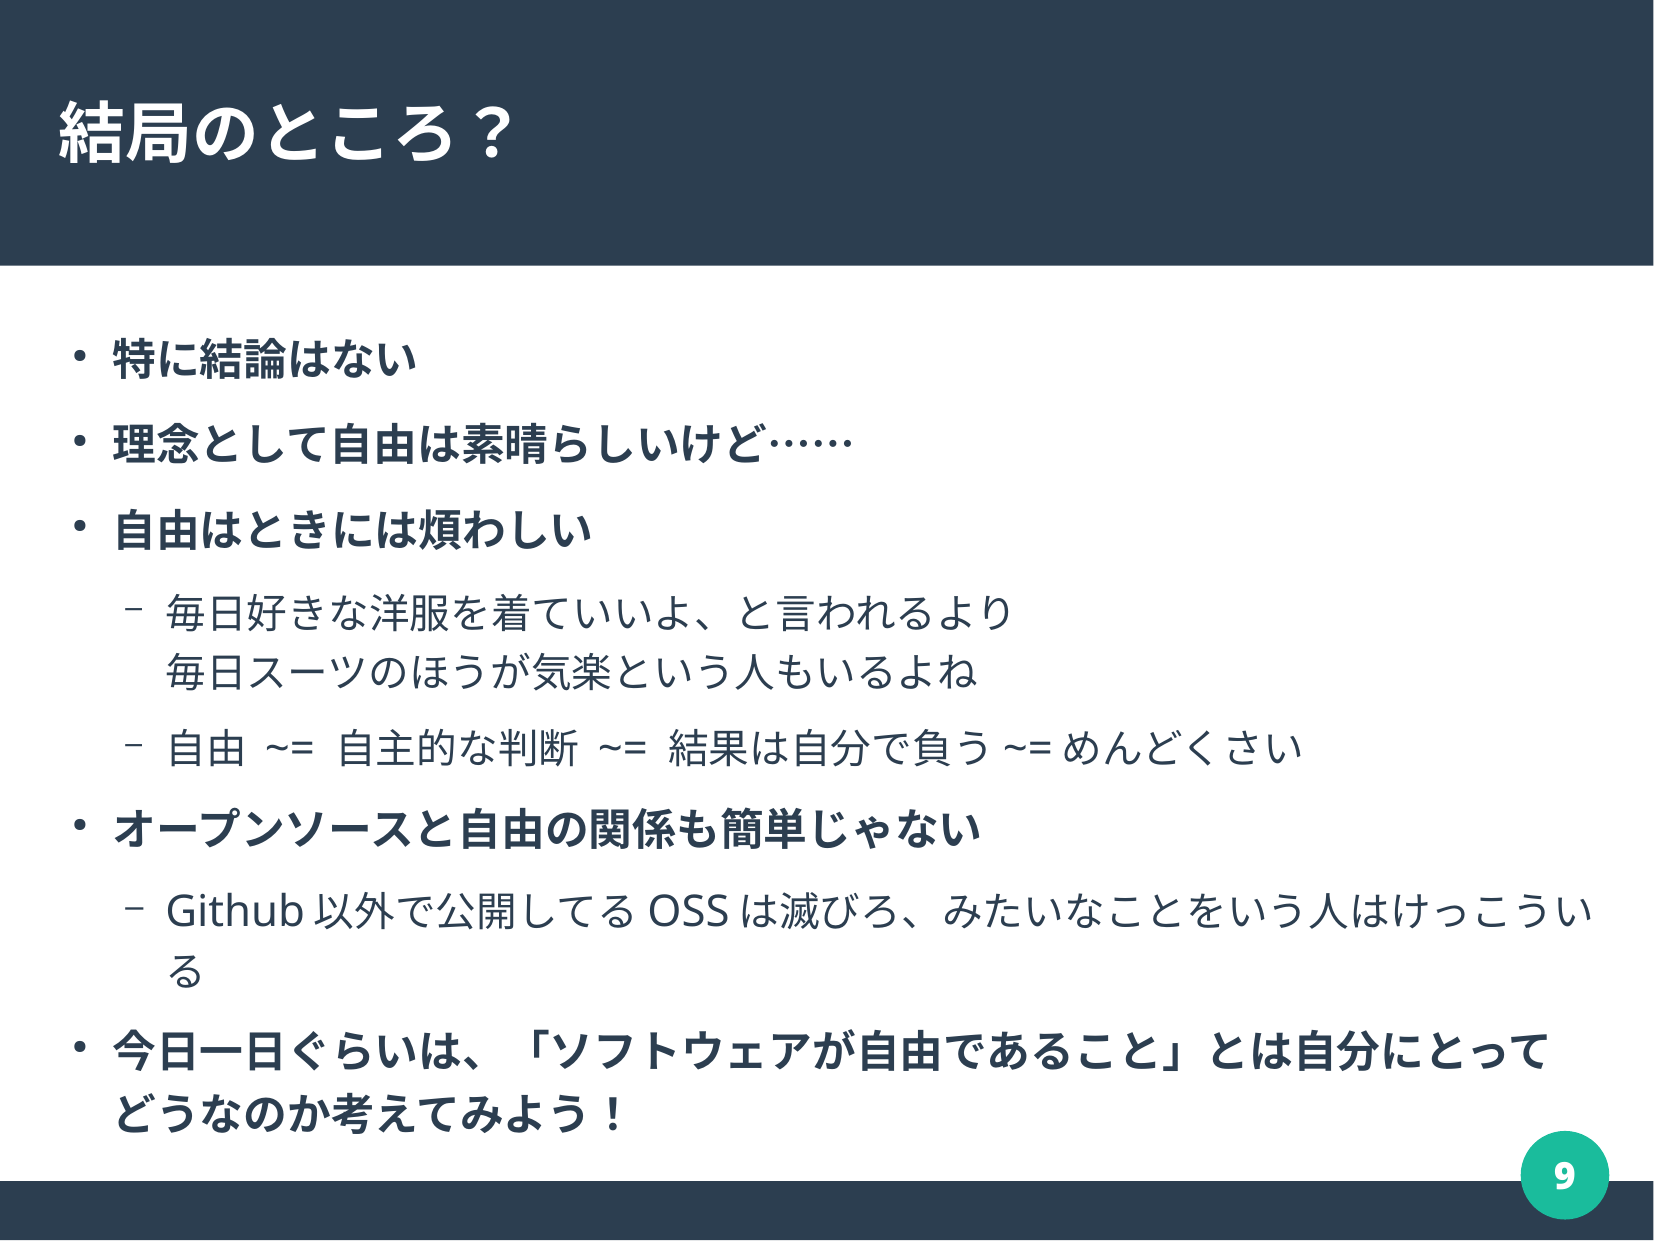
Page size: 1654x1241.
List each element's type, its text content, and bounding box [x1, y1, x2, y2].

title 結局のところ？ [59, 49, 1595, 207]
list 特に結論はない 理念として自由は素晴らしいけど…… 自由はときには煩わしい 毎日好きな洋服を着ていいよ、と言われるより 毎日スーツのほうが気楽という人もいるよね 自由 ~= 自主的な判断 ~= 結果は自分で負う~=めんどくさい オープンソースと自由の関係も簡単じゃない Github以外で公開してるOSSは滅びろ、みたいなことをいう人はけっこういる 今日一日ぐらいは、「ソフトウェアが自由であること」とは自分にとってどうなのか考えてみよう！ [59, 324, 1595, 1152]
